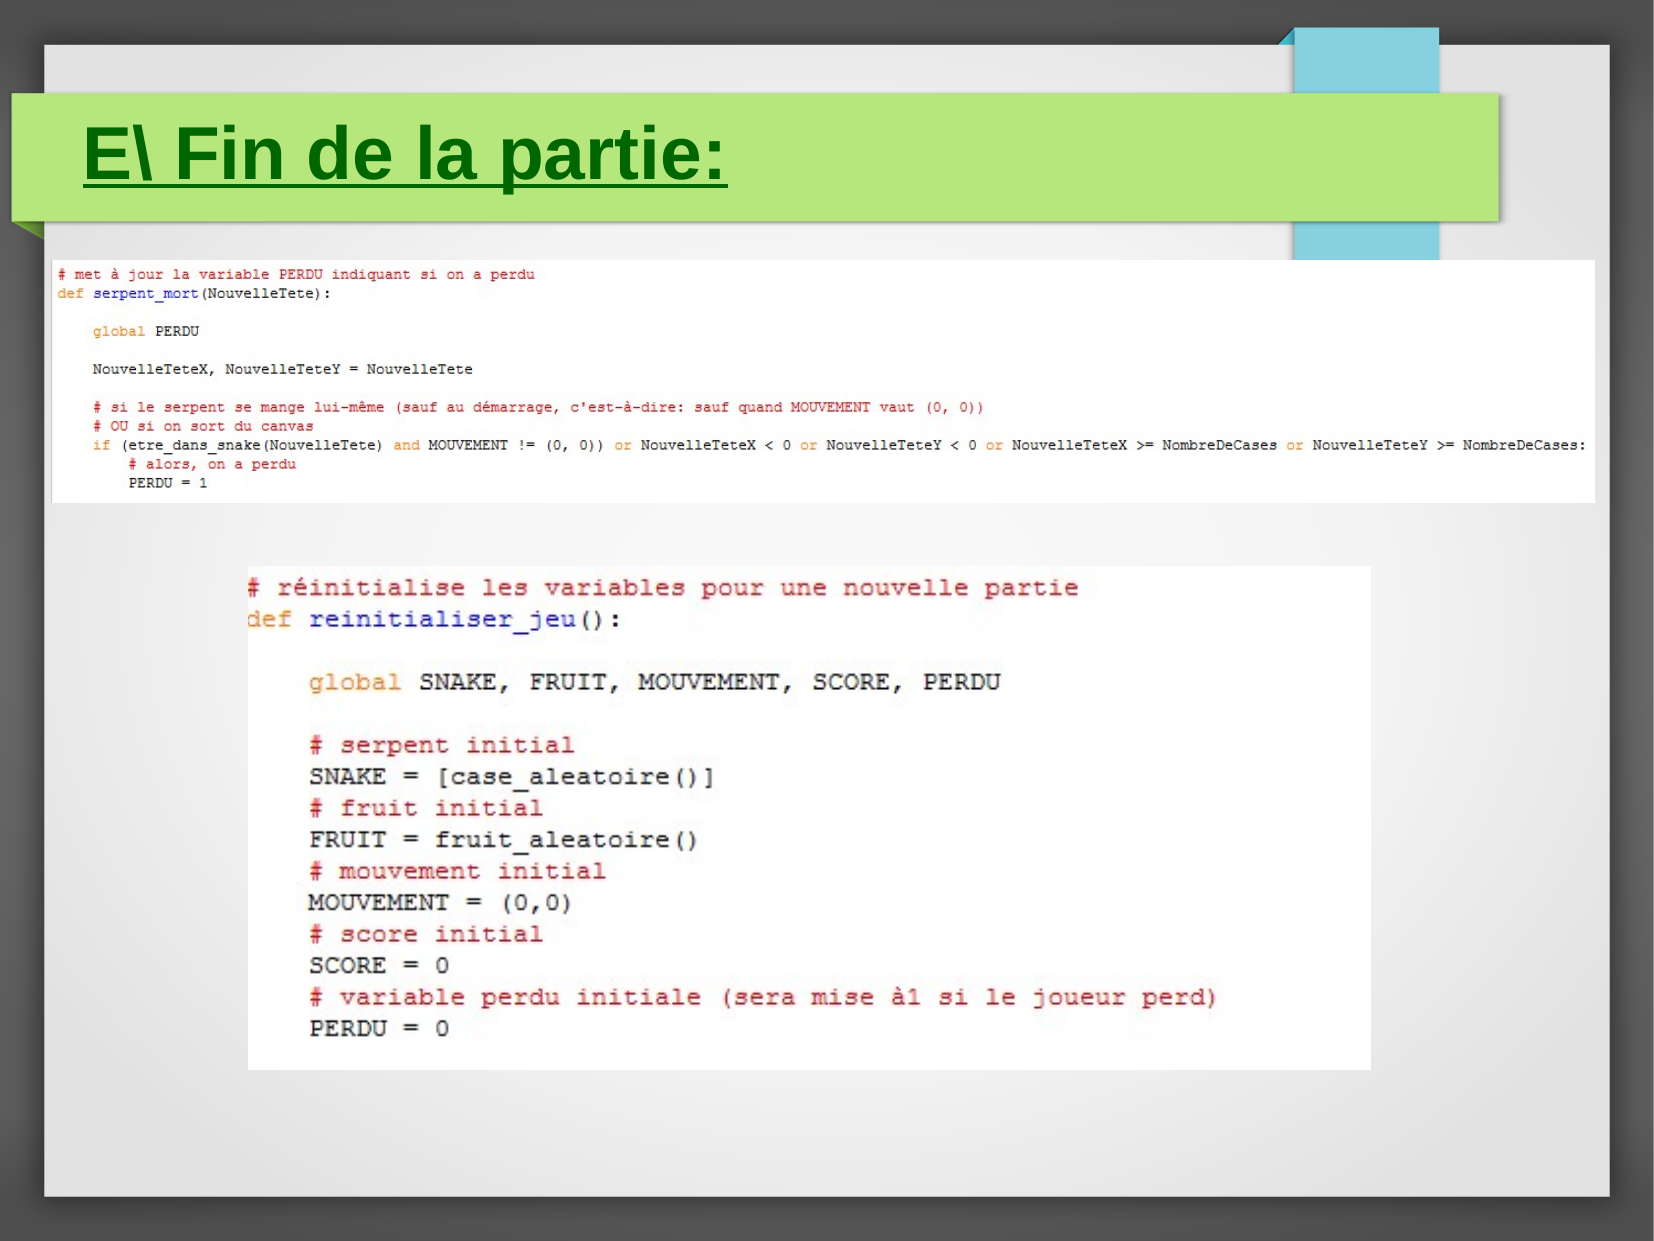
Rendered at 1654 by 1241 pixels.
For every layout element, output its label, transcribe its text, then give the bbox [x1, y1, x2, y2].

picture [0, 0, 1654, 1241]
title E\ Fin de la partie: [82, 94, 1264, 213]
list [82, 503, 1571, 1015]
